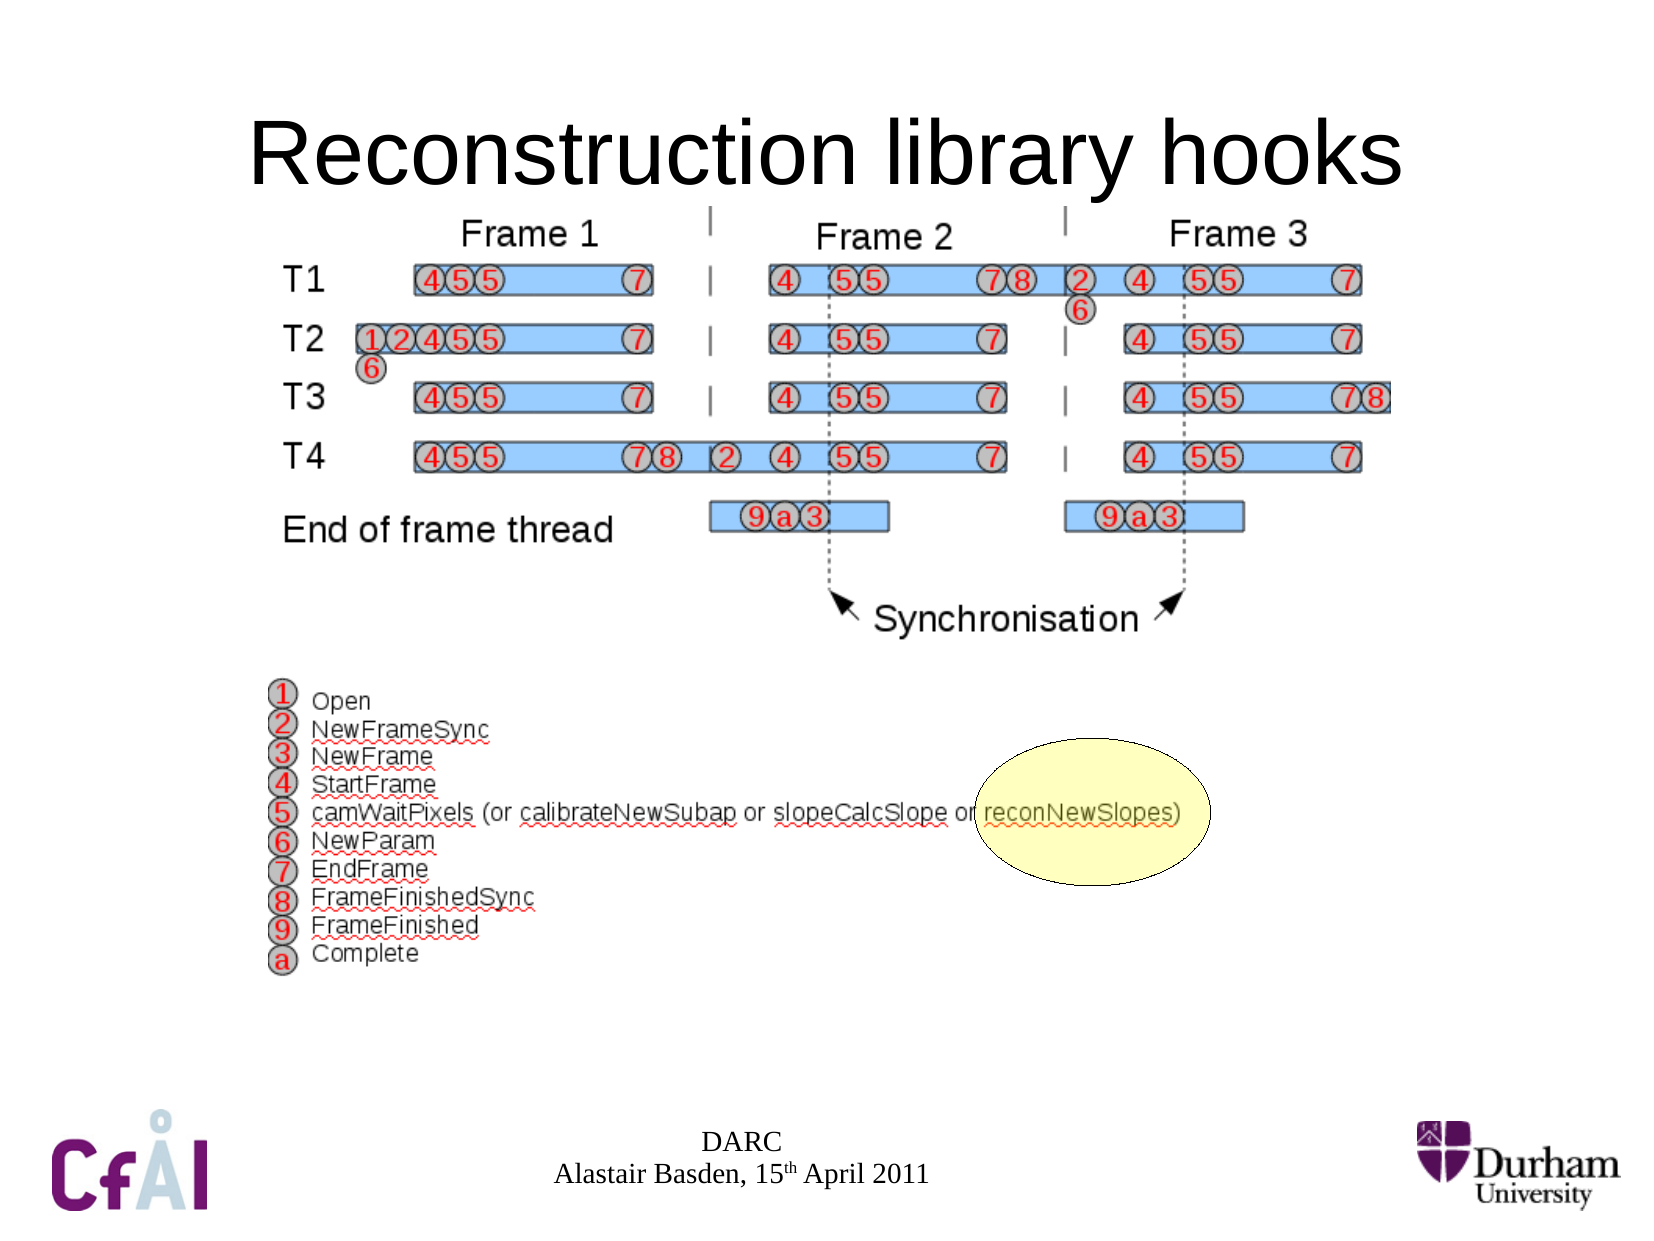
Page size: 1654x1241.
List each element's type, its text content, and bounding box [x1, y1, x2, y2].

picture [52, 1109, 207, 1211]
title Reconstruction library hooks [82, 56, 1571, 250]
picture [268, 206, 1391, 1034]
picture [1417, 1121, 1621, 1211]
text_box [974, 738, 1211, 886]
